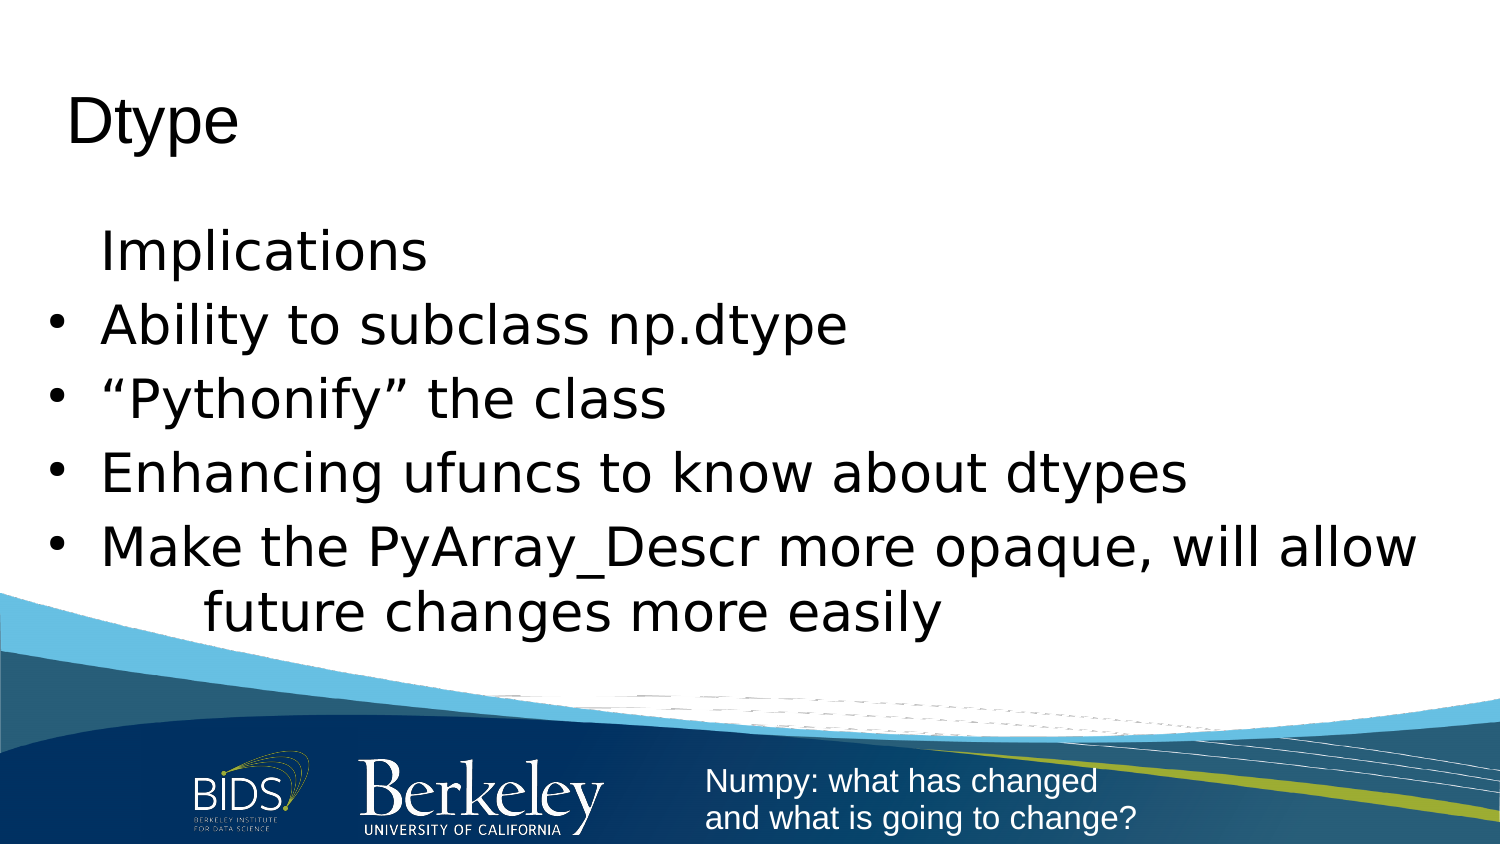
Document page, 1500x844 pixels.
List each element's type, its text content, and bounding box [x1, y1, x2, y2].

text_box Numpy: what has changed and what is going to change? [690, 754, 1216, 844]
picture [176, 733, 324, 844]
picture [0, 593, 1500, 844]
title Dtype [51, 67, 1449, 167]
text_box [1216, 765, 1456, 836]
list Implications Ability to subclass np.dtype “Pythonify” the class Enhancing ufuncs to know about dtypes Make the PyArray_Descr more opaque, will allow future changes more easily [15, 201, 1486, 586]
